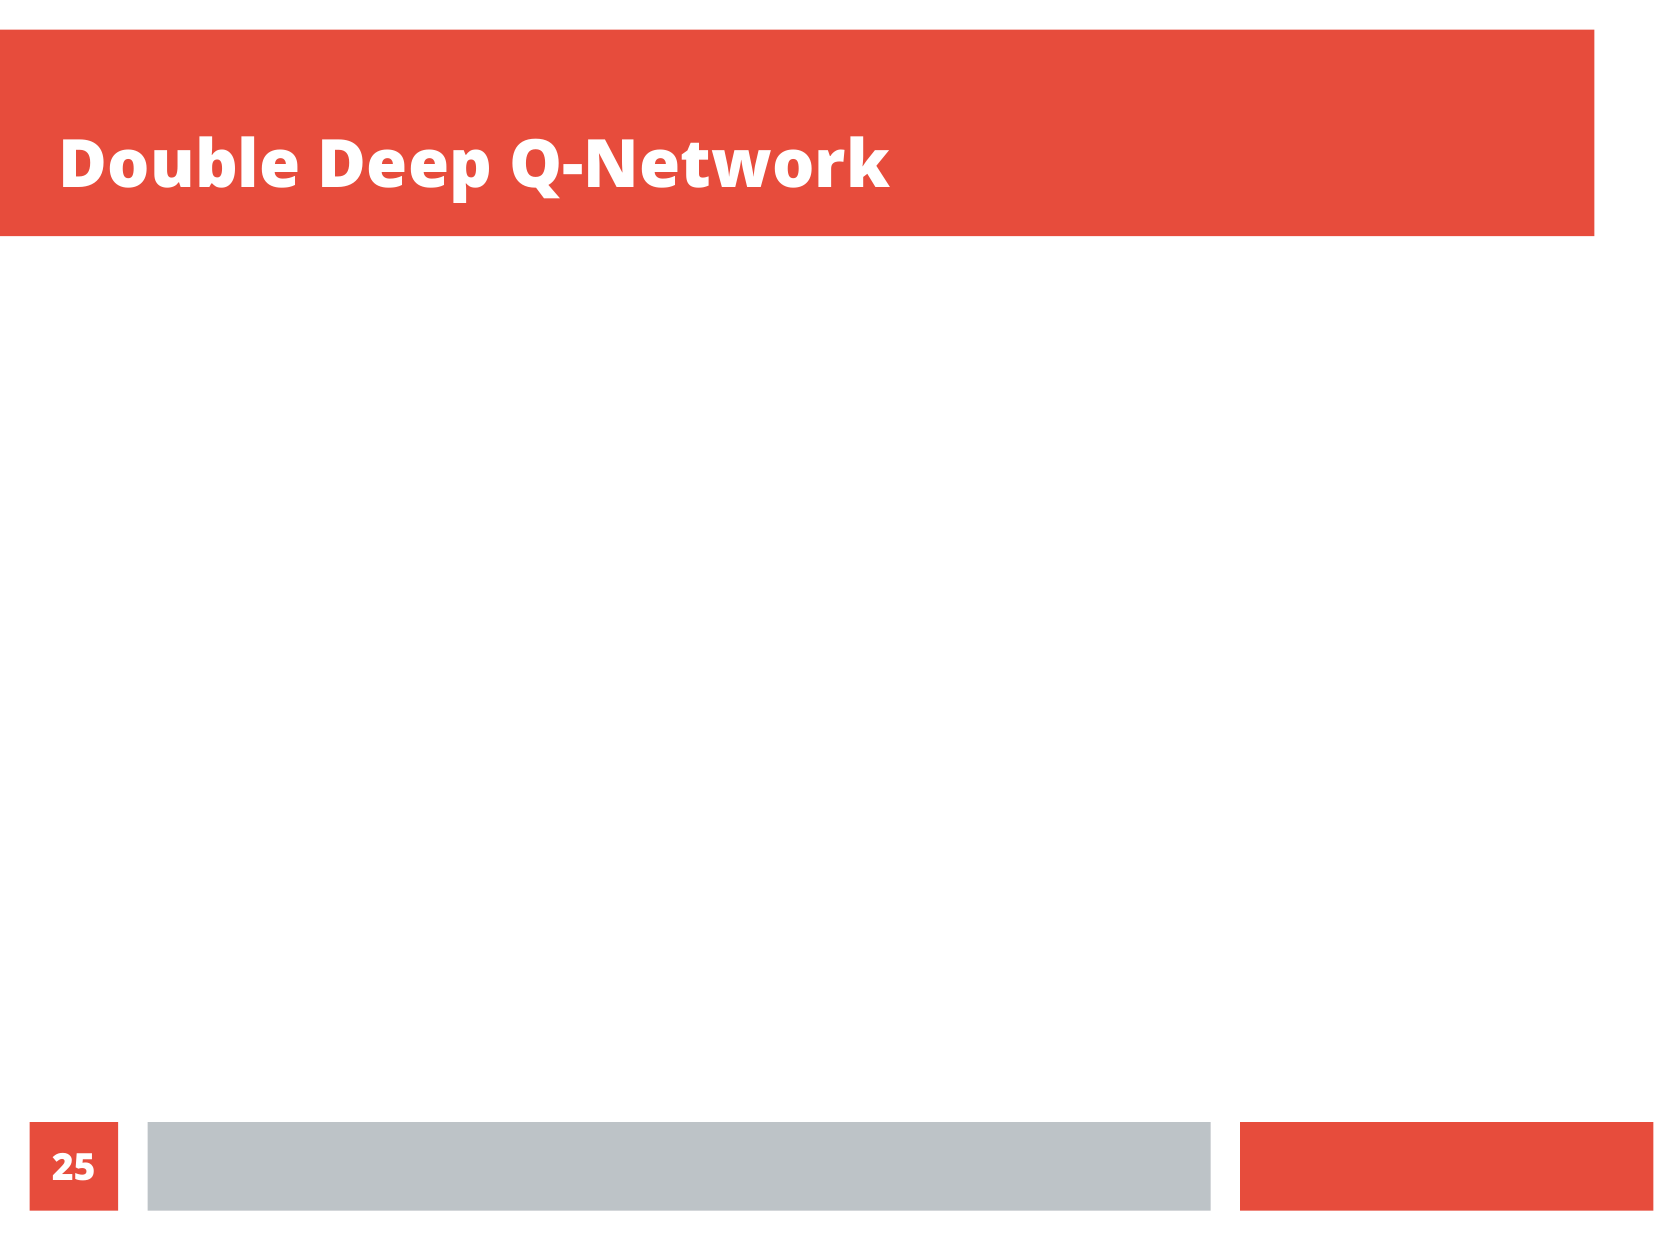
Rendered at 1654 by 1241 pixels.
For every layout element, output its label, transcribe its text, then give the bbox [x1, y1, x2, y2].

title Double Deep Q-Network [59, 59, 1595, 207]
